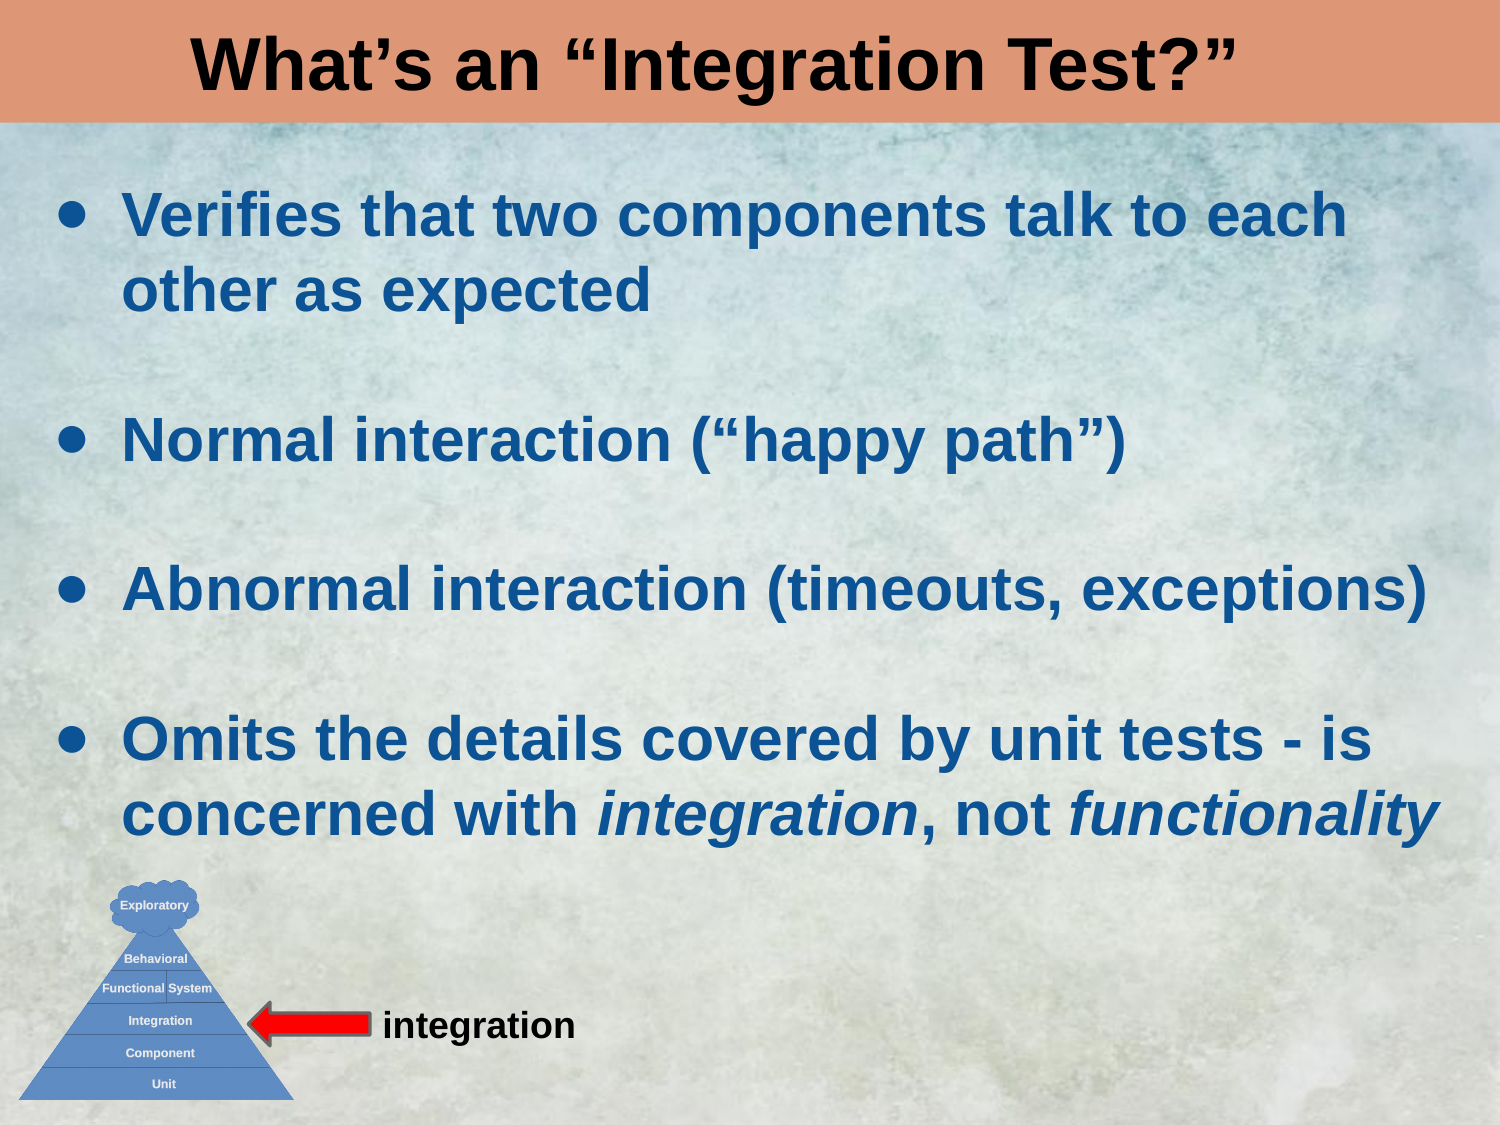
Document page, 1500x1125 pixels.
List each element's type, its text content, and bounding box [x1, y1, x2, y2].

text_box [248, 1002, 367, 1046]
picture [0, 123, 1500, 1125]
text_box integration [367, 985, 607, 1053]
text_box What’s an “Integration Test?” [0, 0, 1500, 123]
subtitle Verifies that two components talk to each other as expected Normal interaction (“happy path”) Abnormal interaction (timeouts, exceptions) Omits the details covered by unit tests - is concerned with integration, not functionality [31, 158, 1482, 896]
